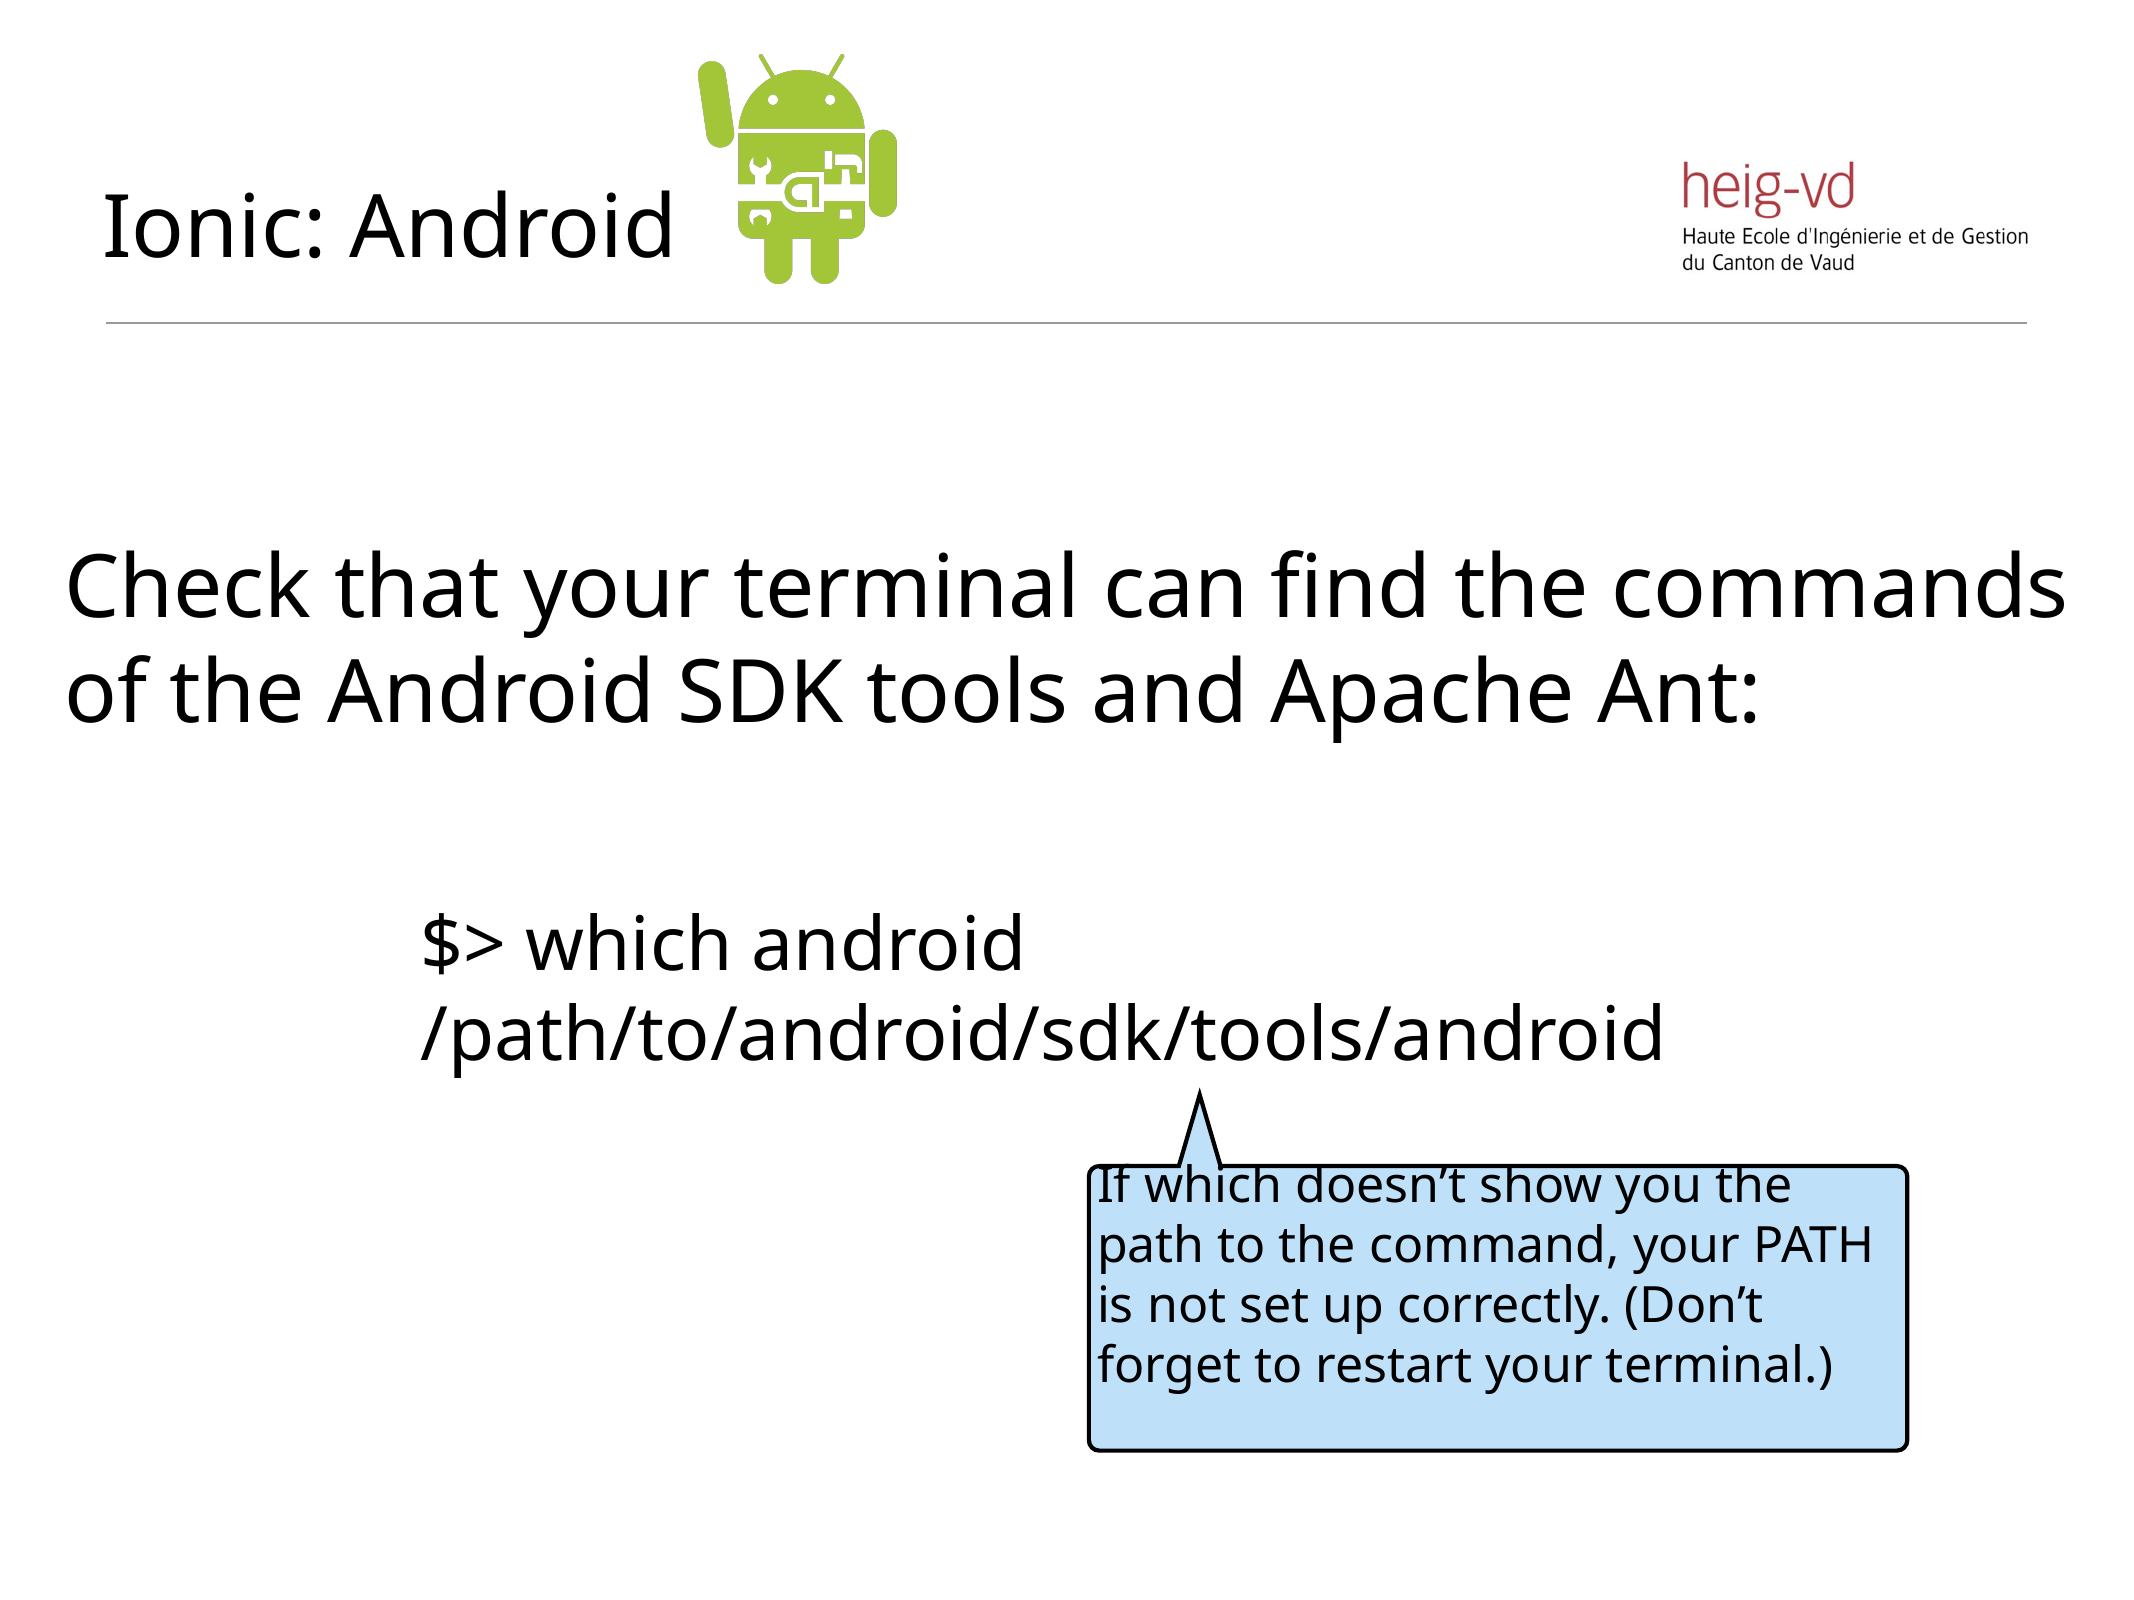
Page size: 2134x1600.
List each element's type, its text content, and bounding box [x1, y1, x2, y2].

text_box If which doesn’t show you the path to the command, your PATH is not set up correctly. (Don’t forget to restart your terminal.) [1088, 1094, 1908, 1451]
title Ionic: Android [93, 54, 686, 284]
title Ionic: Android [917, 54, 2040, 284]
picture [686, 54, 917, 284]
text_box $> which android /path/to/android/sdk/tools/android [411, 887, 1677, 1084]
text_box Check that your terminal can find the commands of the Android SDK tools and Apache Ant: [55, 521, 2078, 749]
